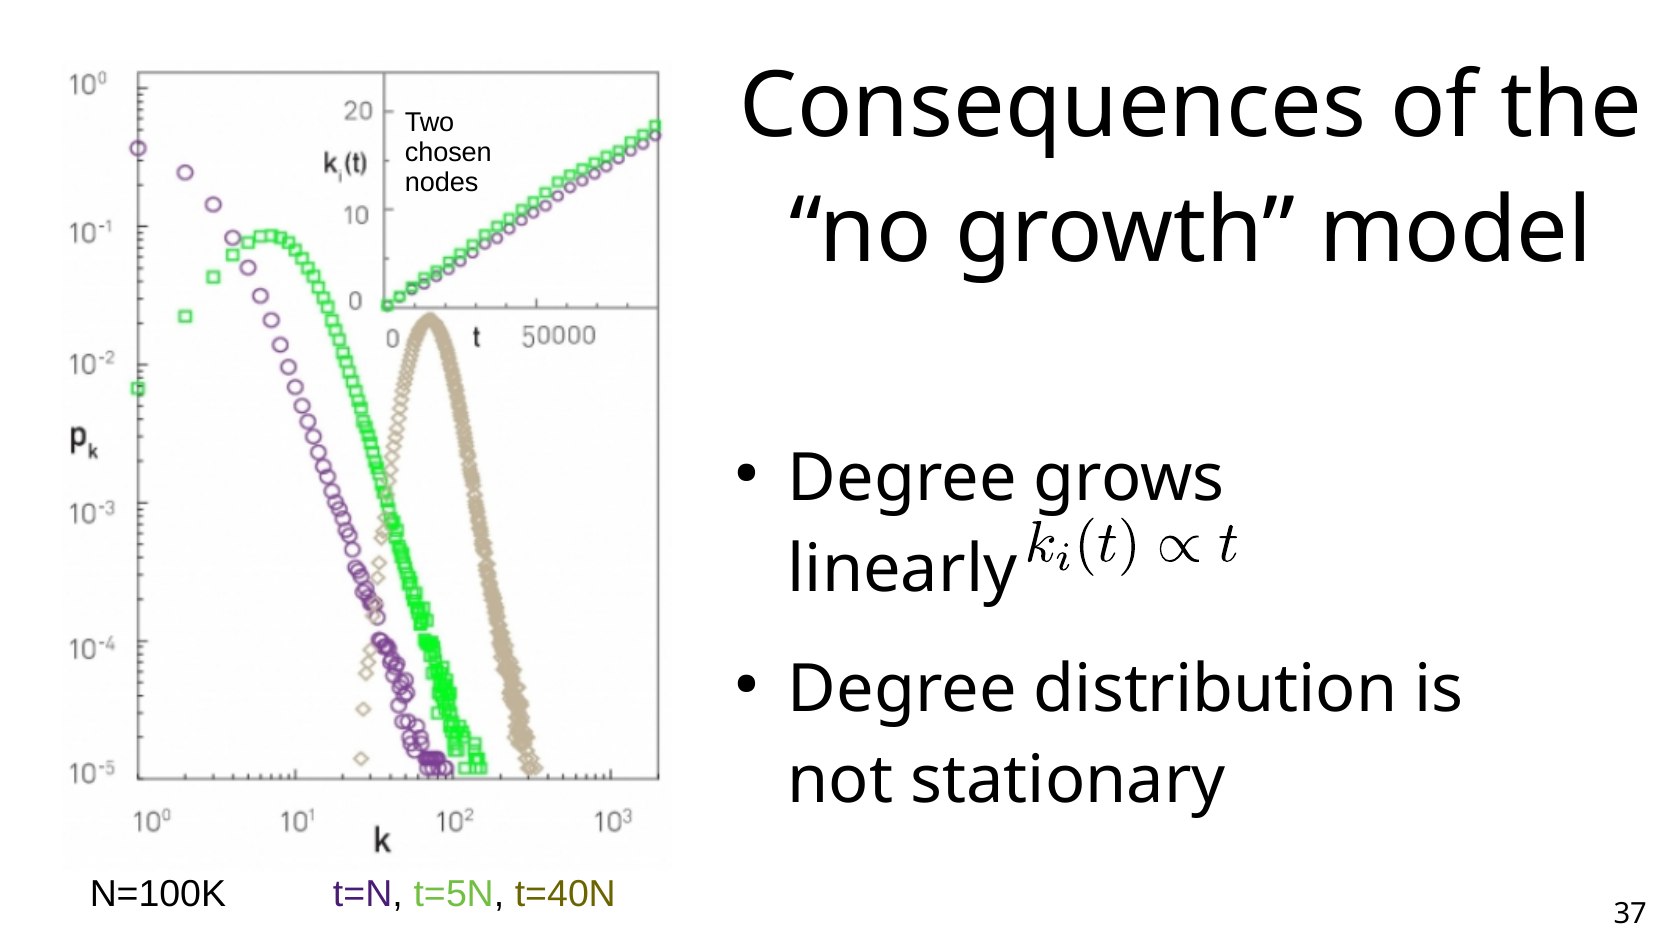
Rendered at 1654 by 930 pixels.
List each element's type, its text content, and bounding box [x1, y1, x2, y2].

list Degree grows linearly Degree distribution is not stationary [716, 428, 1583, 829]
text_box Two chosen nodes [390, 99, 541, 205]
text_box N=100K [75, 864, 256, 922]
title Consequences of the “no growth” model [735, 9, 1648, 318]
text_box t=N, t=5N, t=40N [288, 864, 661, 922]
picture [62, 60, 672, 872]
text_box [1024, 517, 1240, 576]
